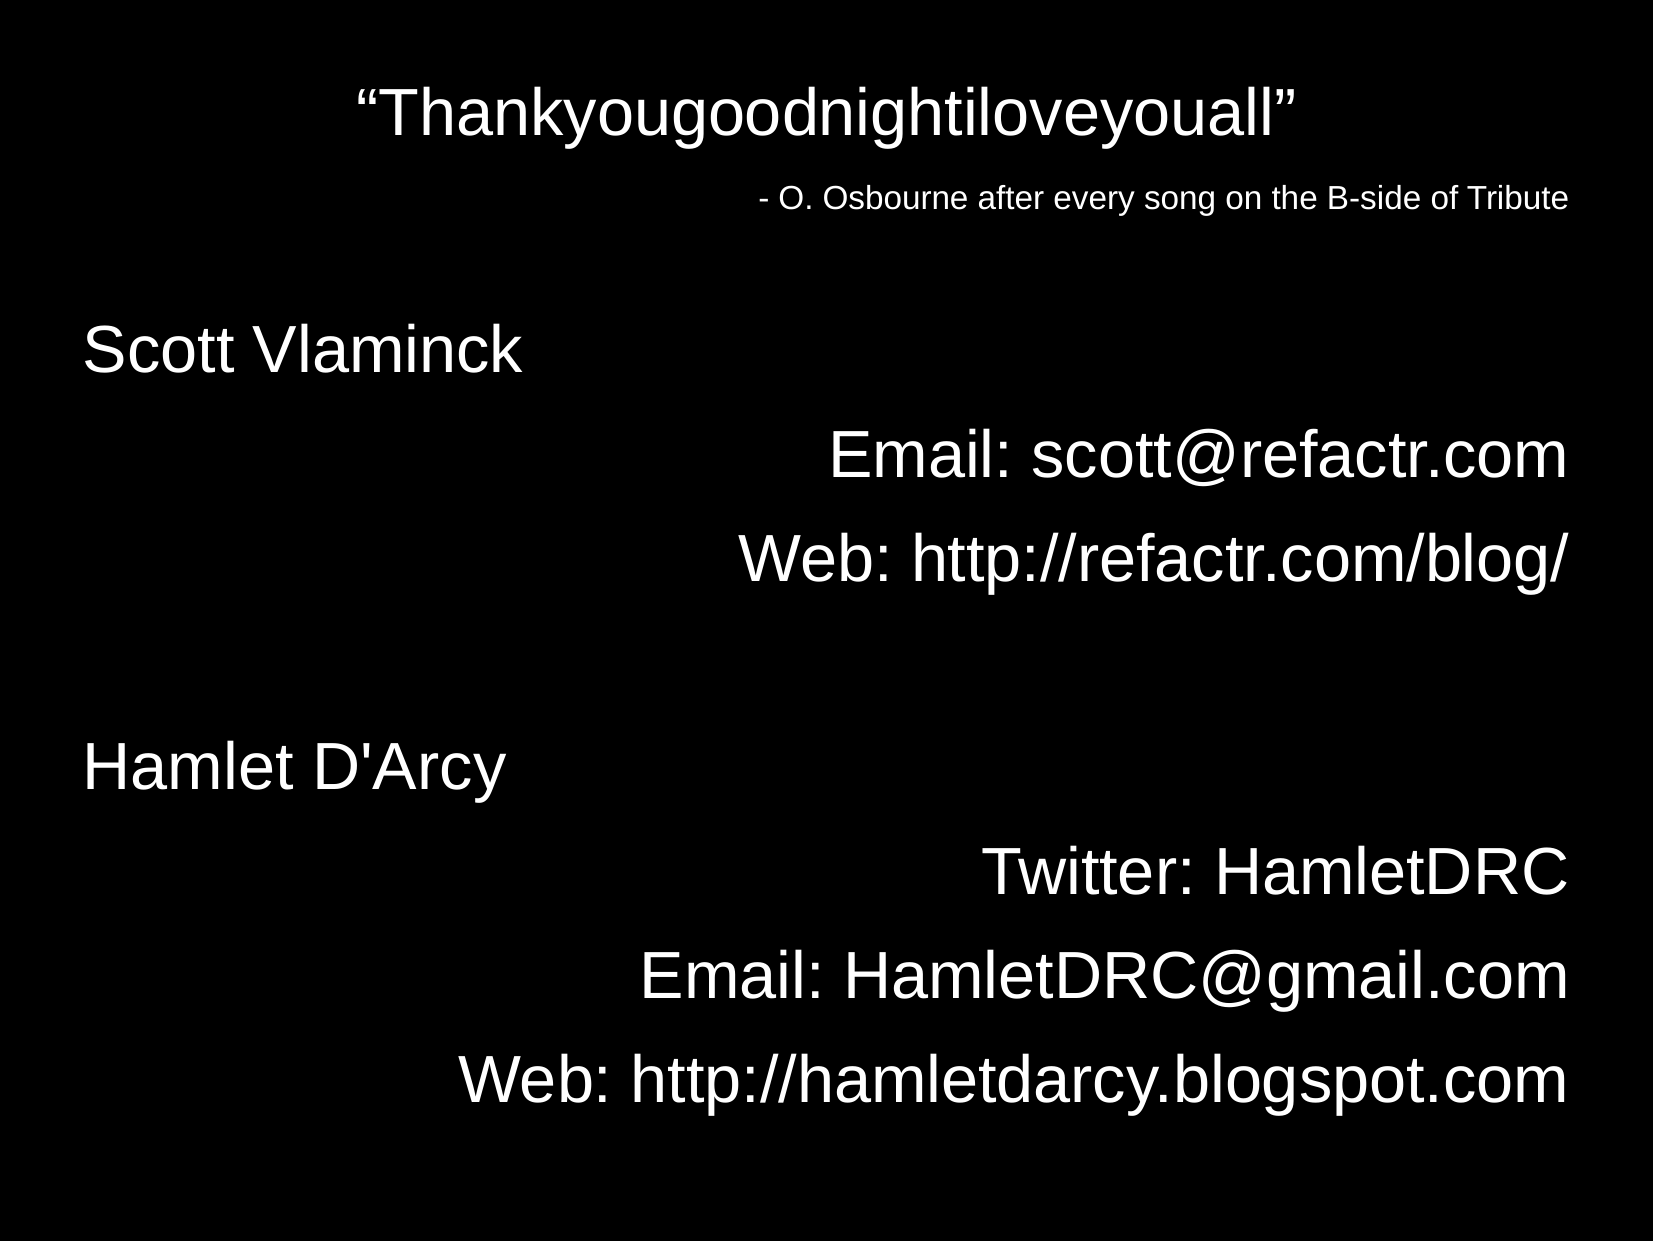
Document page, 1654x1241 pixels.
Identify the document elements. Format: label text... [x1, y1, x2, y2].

list “Thankyougoodnightiloveyouall” - O. Osbourne after every song on the B-side of Tribute Scott Vlaminck Email: scott@refactr.com Web: http://refactr.com/blog/ Hamlet D'Arcy Twitter: HamletDRC Email: HamletDRC@gmail.com Web: http://hamletdarcy.blogspot.com [82, 75, 1571, 1241]
